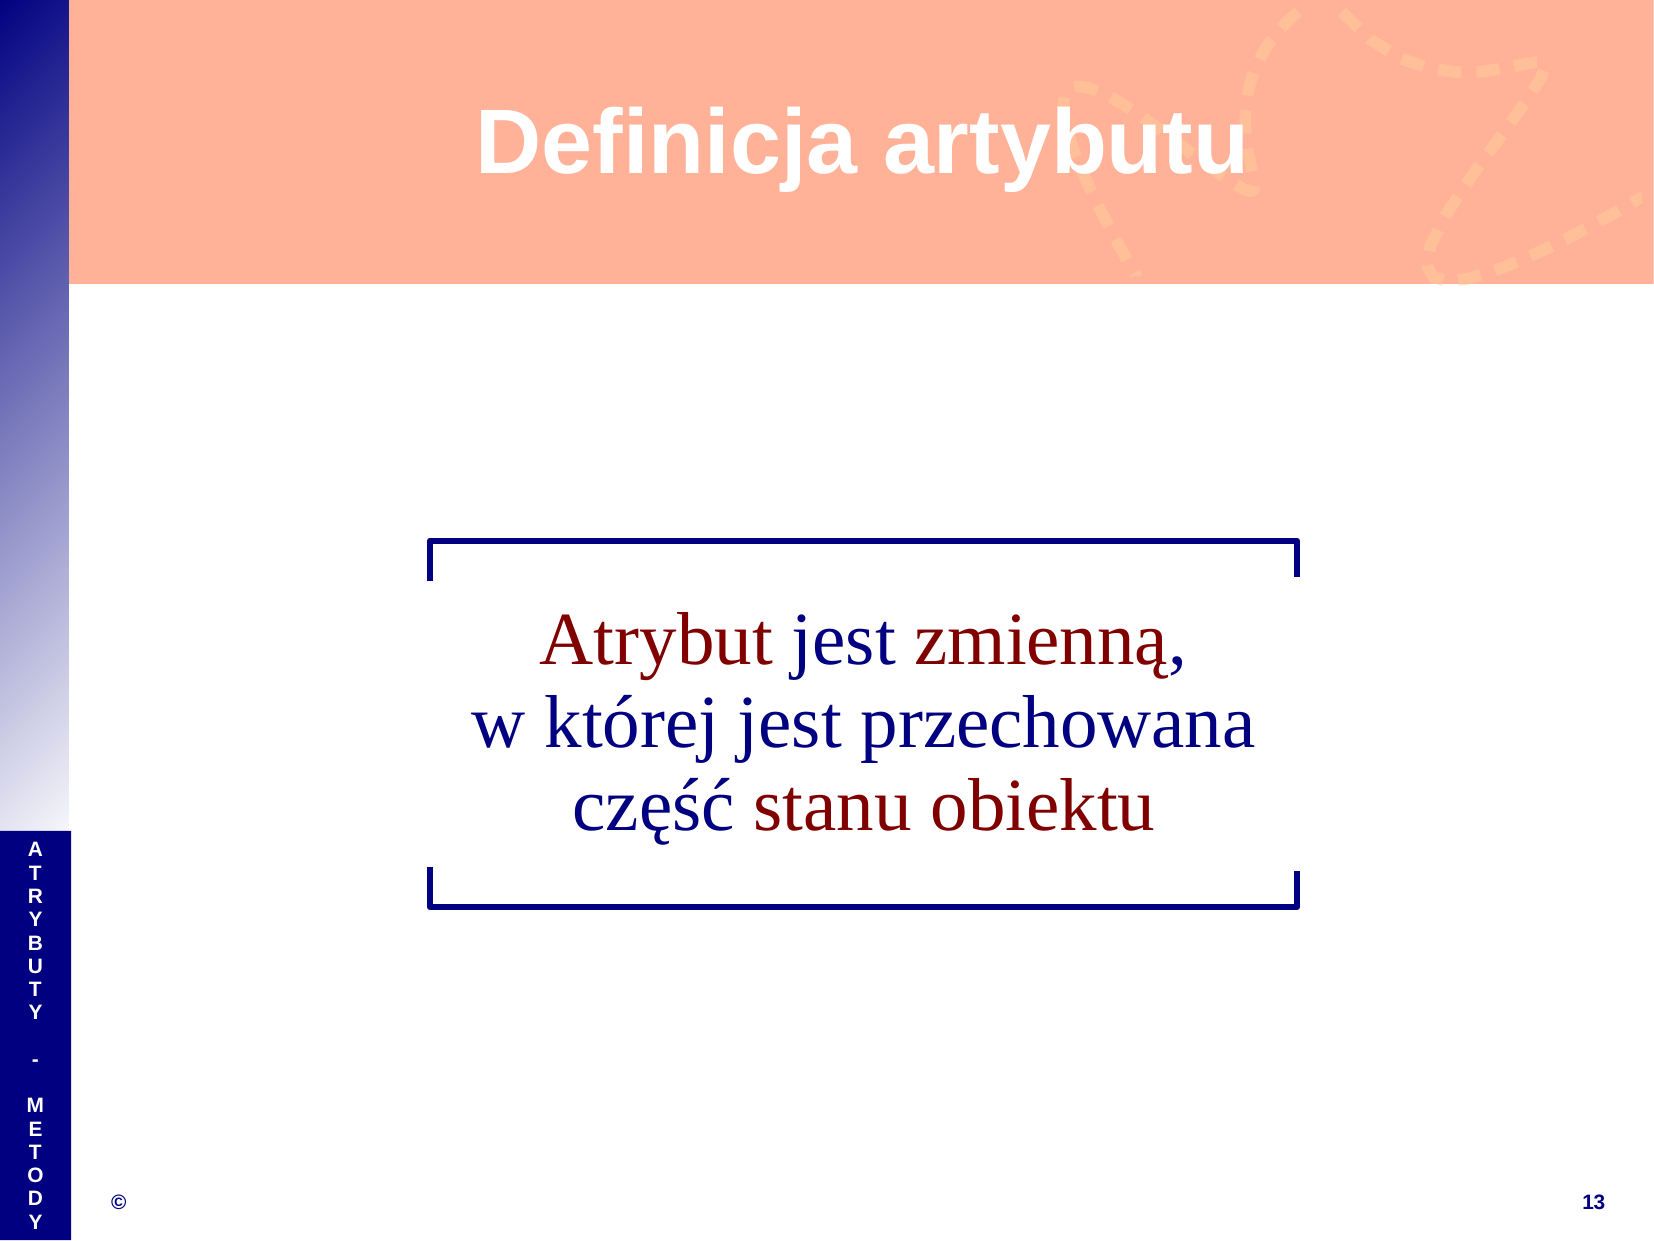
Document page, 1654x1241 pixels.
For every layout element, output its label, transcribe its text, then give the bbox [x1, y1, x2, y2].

text_box Atrybut jest zmienną, w której jest przechowana część stanu obiektu [445, 513, 1282, 931]
title Definicja artybutu [109, 37, 1617, 246]
text_box A T R Y B U T Y - M E T O D Y [0, 830, 71, 1241]
